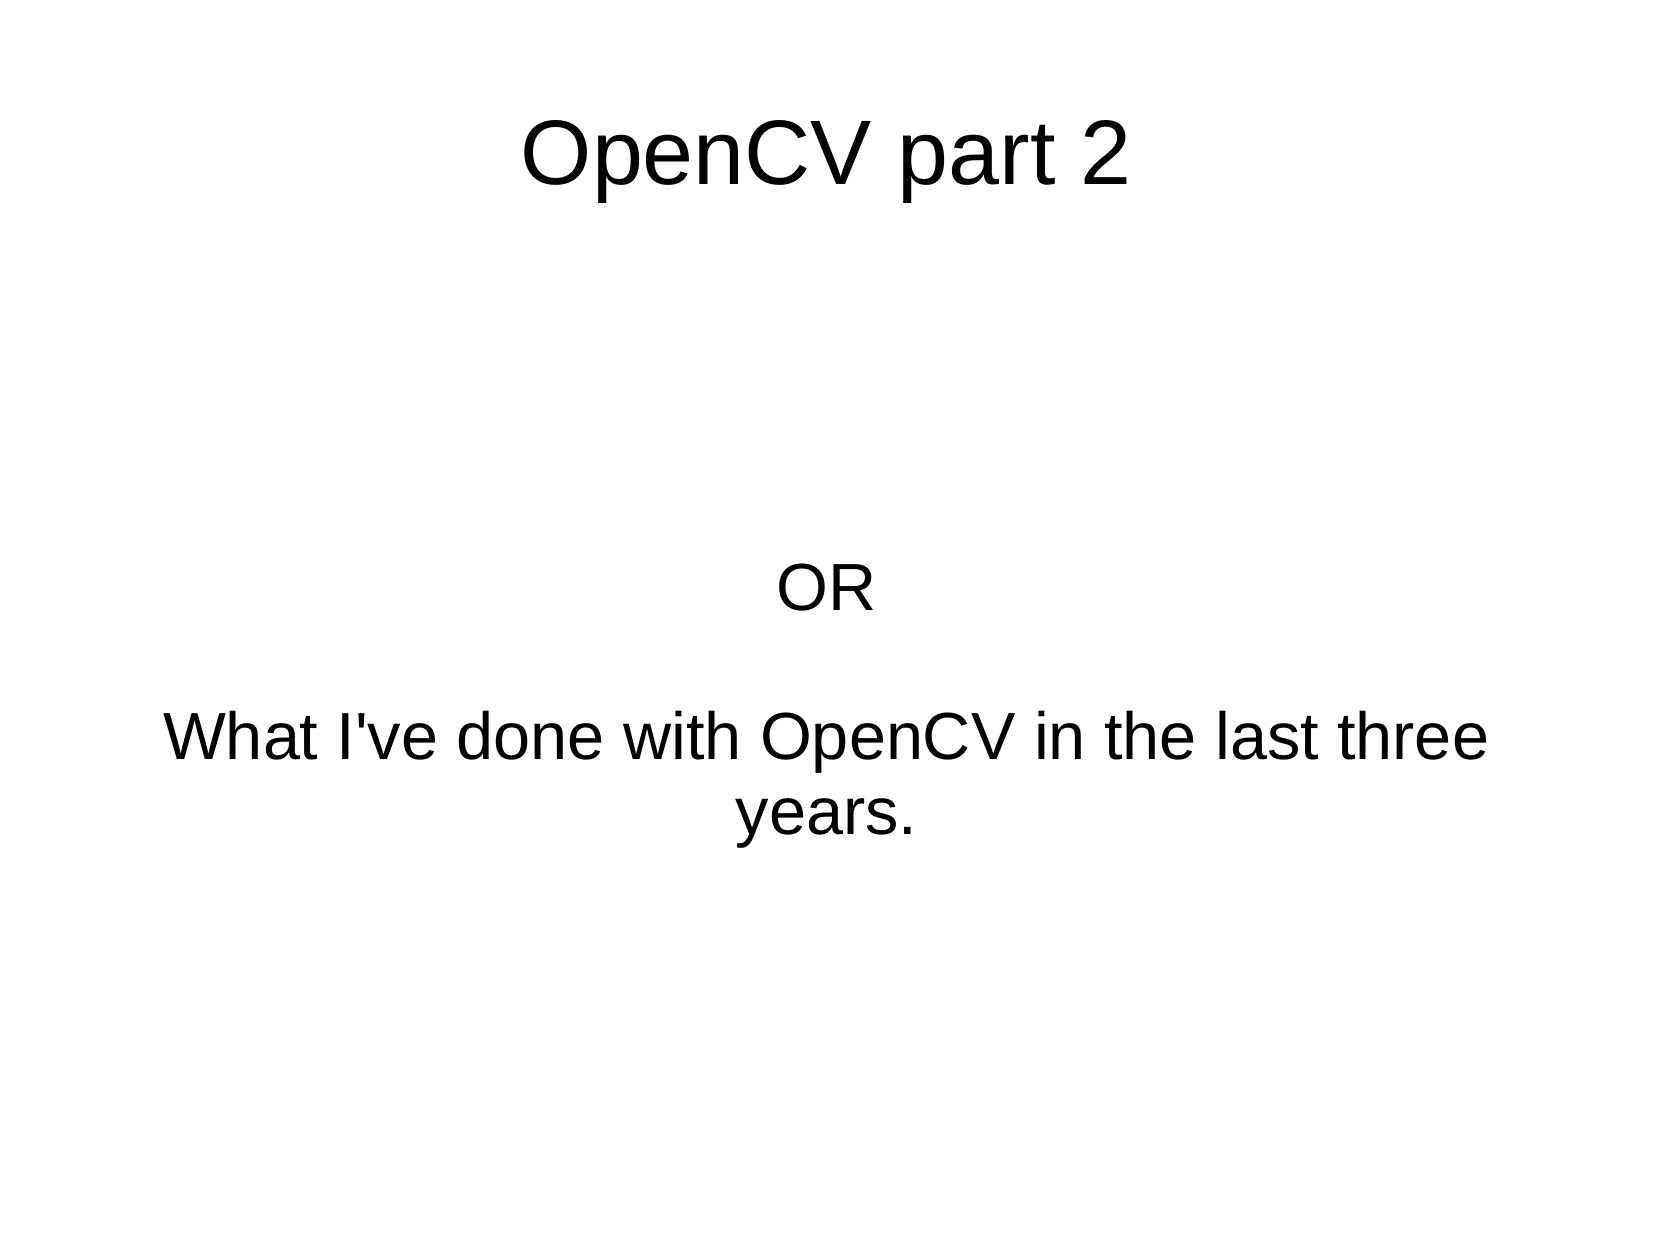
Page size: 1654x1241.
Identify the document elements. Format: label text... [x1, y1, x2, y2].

title OpenCV part 2 [82, 56, 1571, 250]
subtitle OR What I've done with OpenCV in the last three years. [82, 297, 1571, 1102]
